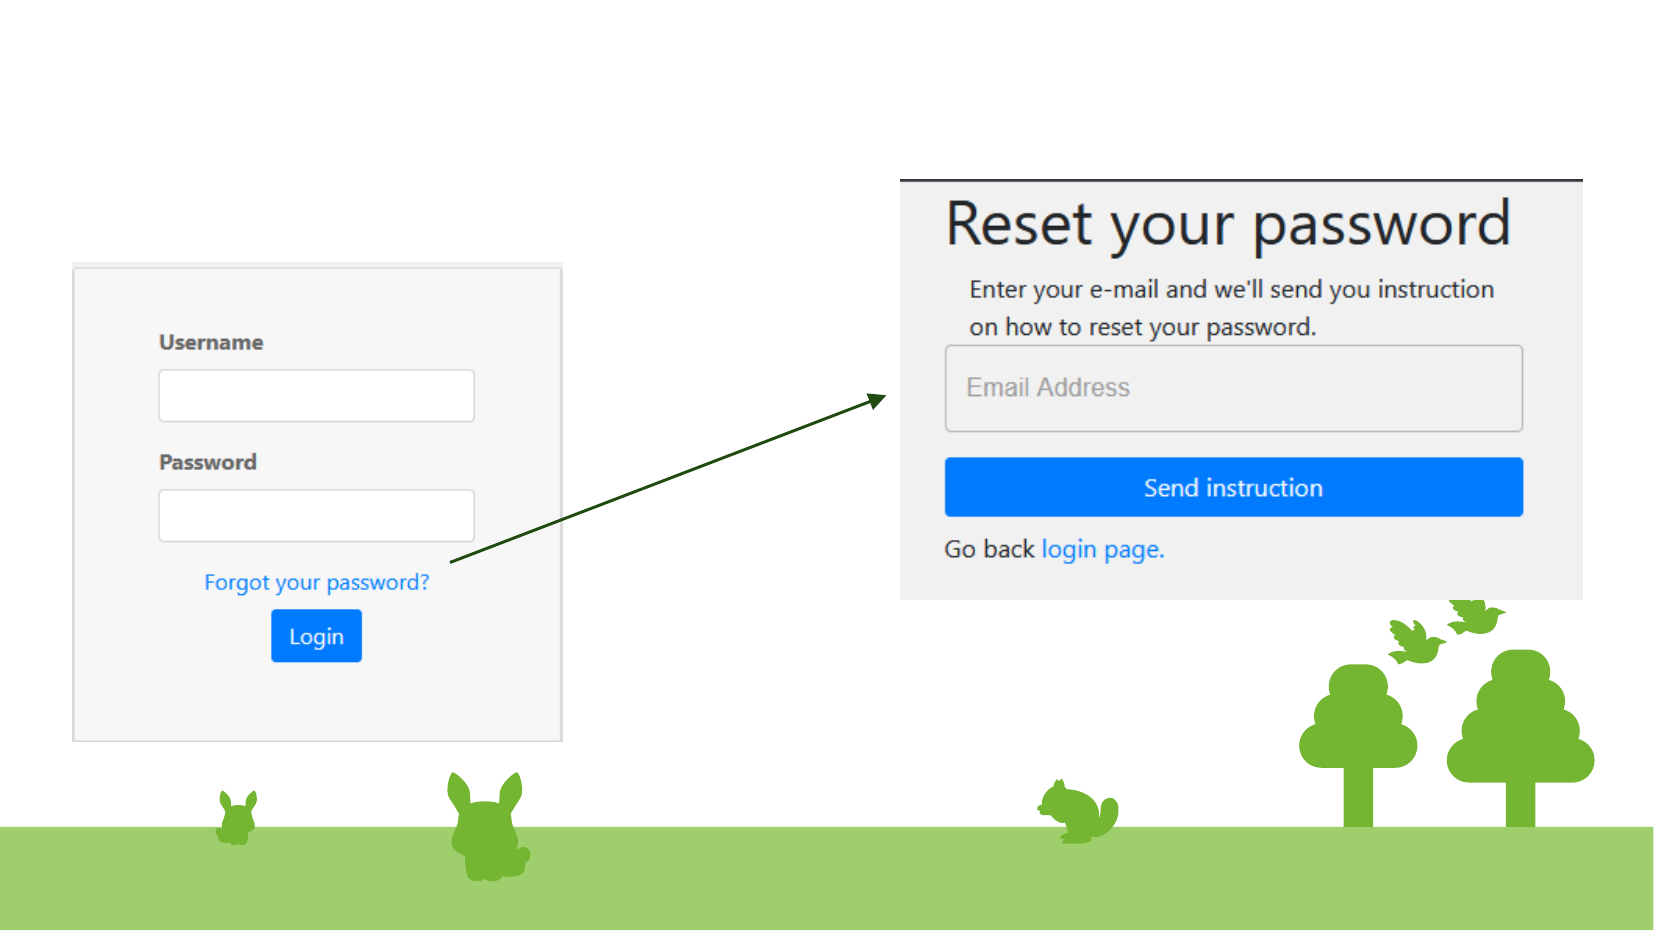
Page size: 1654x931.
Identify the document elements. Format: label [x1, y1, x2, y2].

picture [72, 262, 563, 742]
picture [900, 179, 1583, 601]
